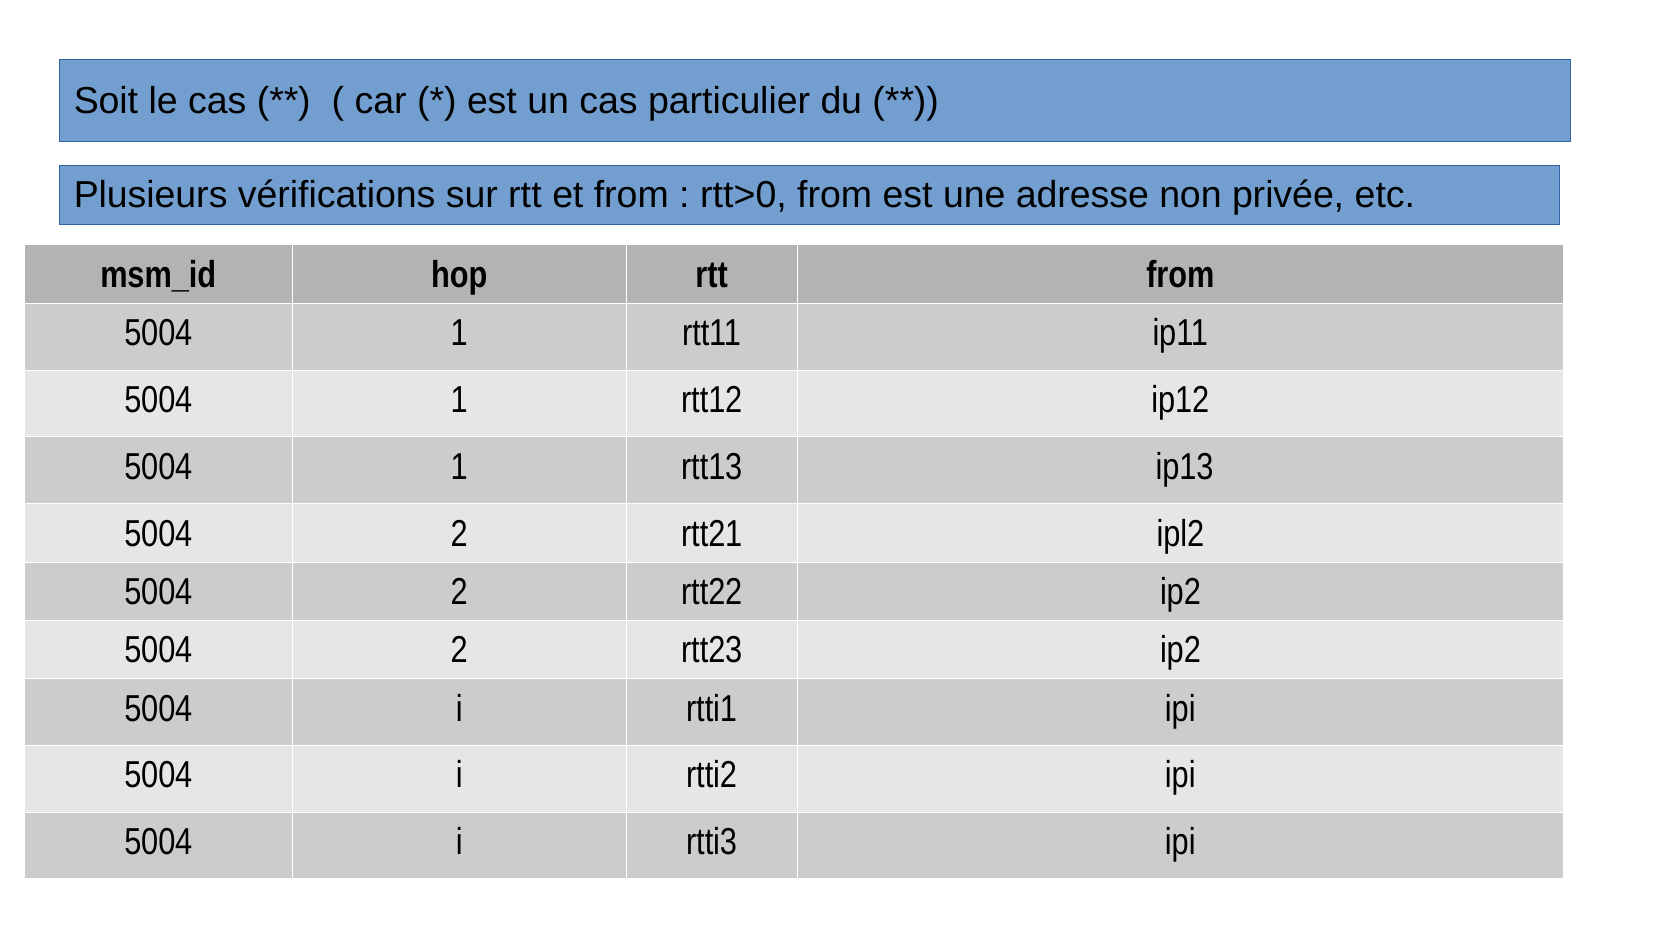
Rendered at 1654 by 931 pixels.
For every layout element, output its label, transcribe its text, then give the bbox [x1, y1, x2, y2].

table_cell ip2 [798, 621, 1563, 678]
table_cell 2 [293, 621, 626, 678]
table_cell 5004 [25, 304, 292, 370]
table_cell 5004 [25, 746, 292, 812]
table_cell 5004 [25, 679, 292, 745]
table_cell 2 [293, 563, 626, 620]
table_cell rtt23 [627, 621, 797, 678]
table_cell i [293, 679, 626, 745]
table_cell 1 [293, 437, 626, 503]
table_cell 1 [293, 371, 626, 436]
table_cell rtt13 [627, 437, 797, 503]
table_cell 5004 [25, 437, 292, 503]
table_cell i [293, 746, 626, 812]
table_header from [798, 245, 1563, 303]
table_cell 5004 [25, 813, 292, 878]
table_cell rtt22 [627, 563, 797, 620]
table_cell ipl2 [798, 504, 1563, 562]
table_header hop [293, 245, 626, 303]
table_cell ip12 [798, 371, 1563, 436]
table_cell 2 [293, 504, 626, 562]
table_cell rtt12 [627, 371, 797, 436]
text_box Soit le cas (**) ( car (*) est un cas particulier du (**)) [59, 59, 1571, 142]
table_cell rtt21 [627, 504, 797, 562]
table_cell rtti1 [627, 679, 797, 745]
table_cell rtti3 [627, 813, 797, 878]
table_cell ip2 [798, 563, 1563, 620]
table_cell ip13 [798, 437, 1563, 503]
text_box Plusieurs vérifications sur rtt et from : rtt>0, from est une adresse non privée, etc. [59, 165, 1560, 225]
table_cell 5004 [25, 621, 292, 678]
table_header rtt [627, 245, 797, 303]
table_header msm_id [25, 245, 292, 303]
table_cell ip11 [798, 304, 1563, 370]
table_cell rtt11 [627, 304, 797, 370]
table_cell ipi [798, 813, 1563, 878]
table_cell 5004 [25, 563, 292, 620]
table_cell ipi [798, 679, 1563, 745]
table_cell 1 [293, 304, 626, 370]
table_cell 5004 [25, 504, 292, 562]
table_cell 5004 [25, 371, 292, 436]
table_cell ipi [798, 746, 1563, 812]
table_cell rtti2 [627, 746, 797, 812]
table_cell i [293, 813, 626, 878]
